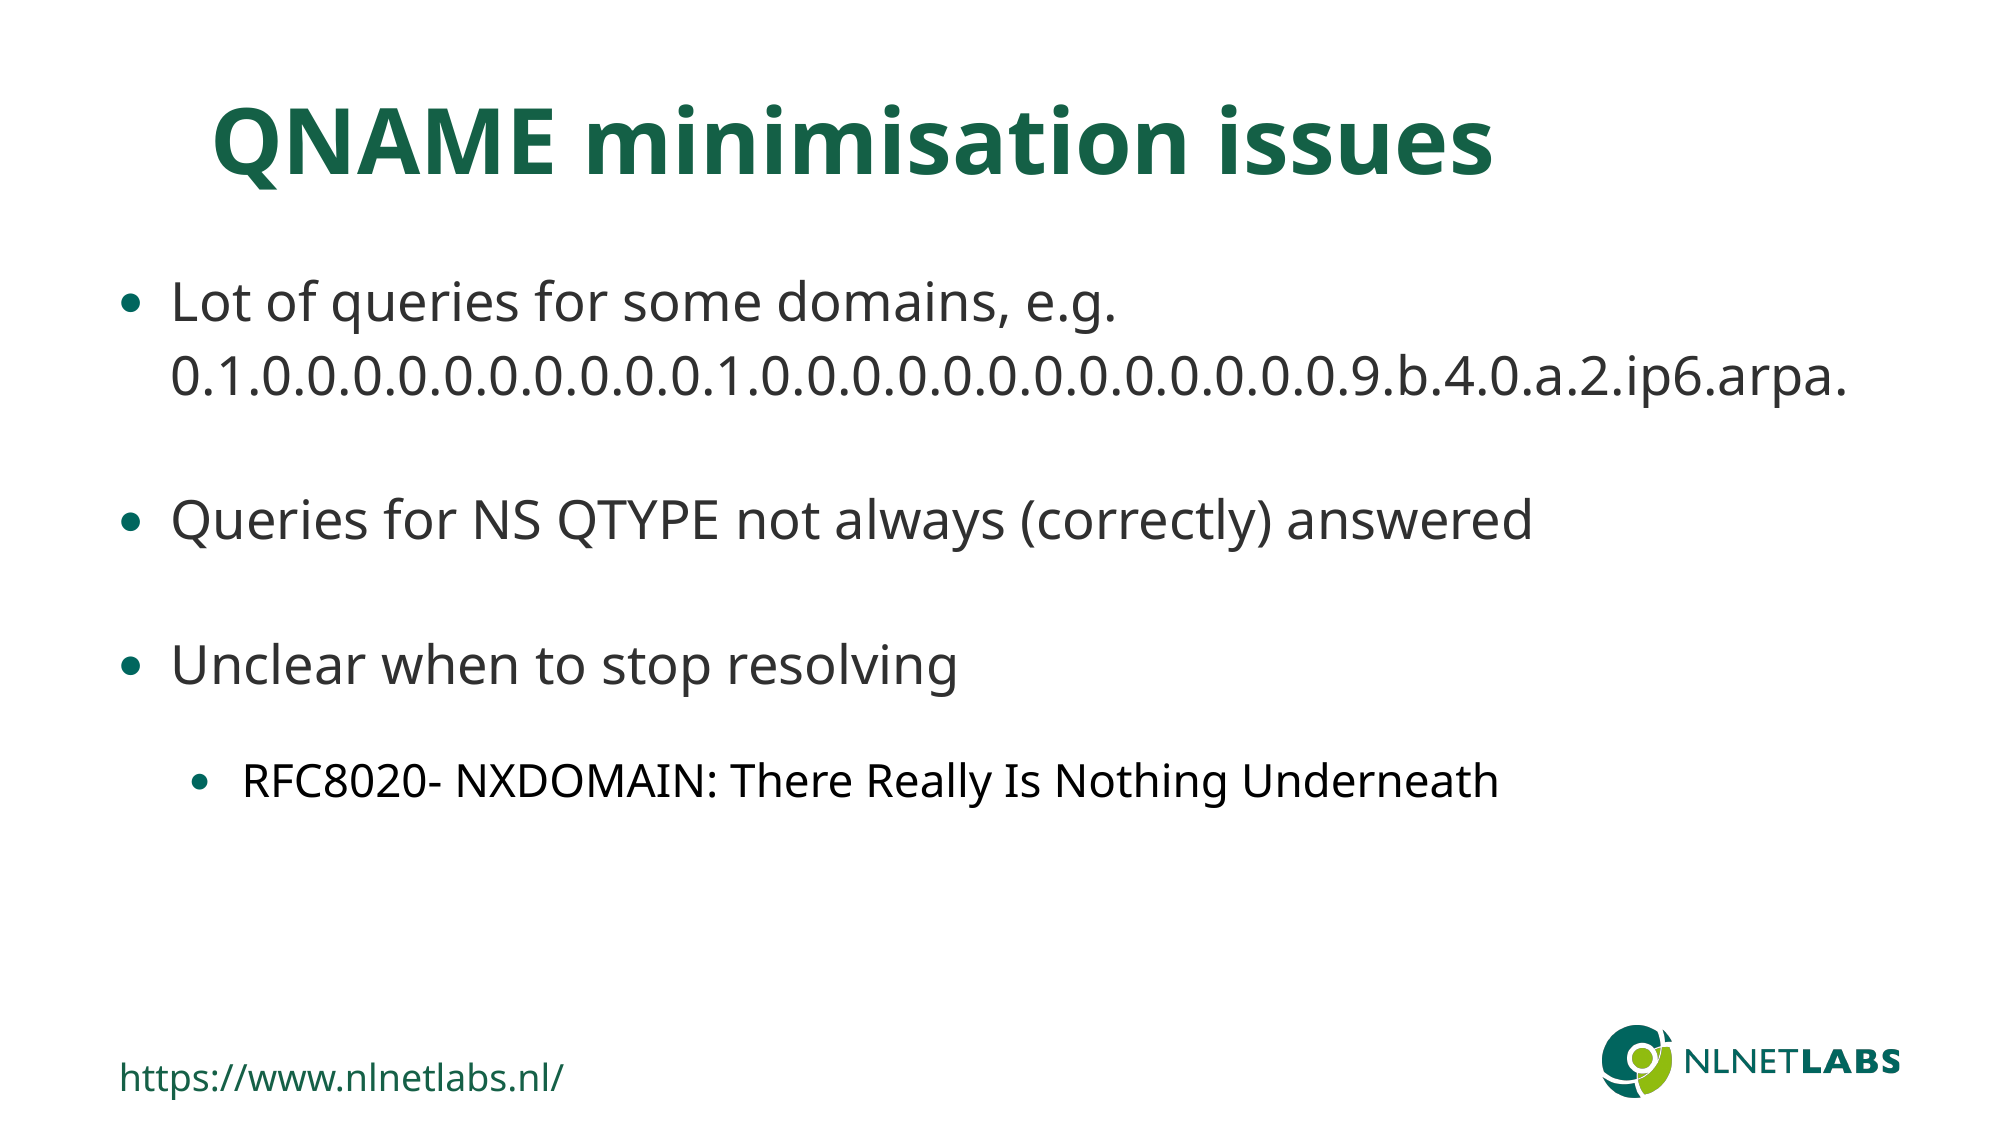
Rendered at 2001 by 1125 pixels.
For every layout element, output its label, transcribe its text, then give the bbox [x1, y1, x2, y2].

list Lot of queries for some domains, e.g. 0.1.0.0.0.0.0.0.0.0.0.0.1.0.0.0.0.0.0.0.0.0.0.0.0.0.9.b.4.0.a.2.ip6.arpa. Queries for NS QTYPE not always (correctly) answered Unclear when to stop resolving RFC8020- NXDOMAIN: There Really Is Nothing Underneath [99, 263, 1900, 916]
picture [1602, 1025, 1900, 1098]
title QNAME minimisation issues [210, 44, 1900, 233]
